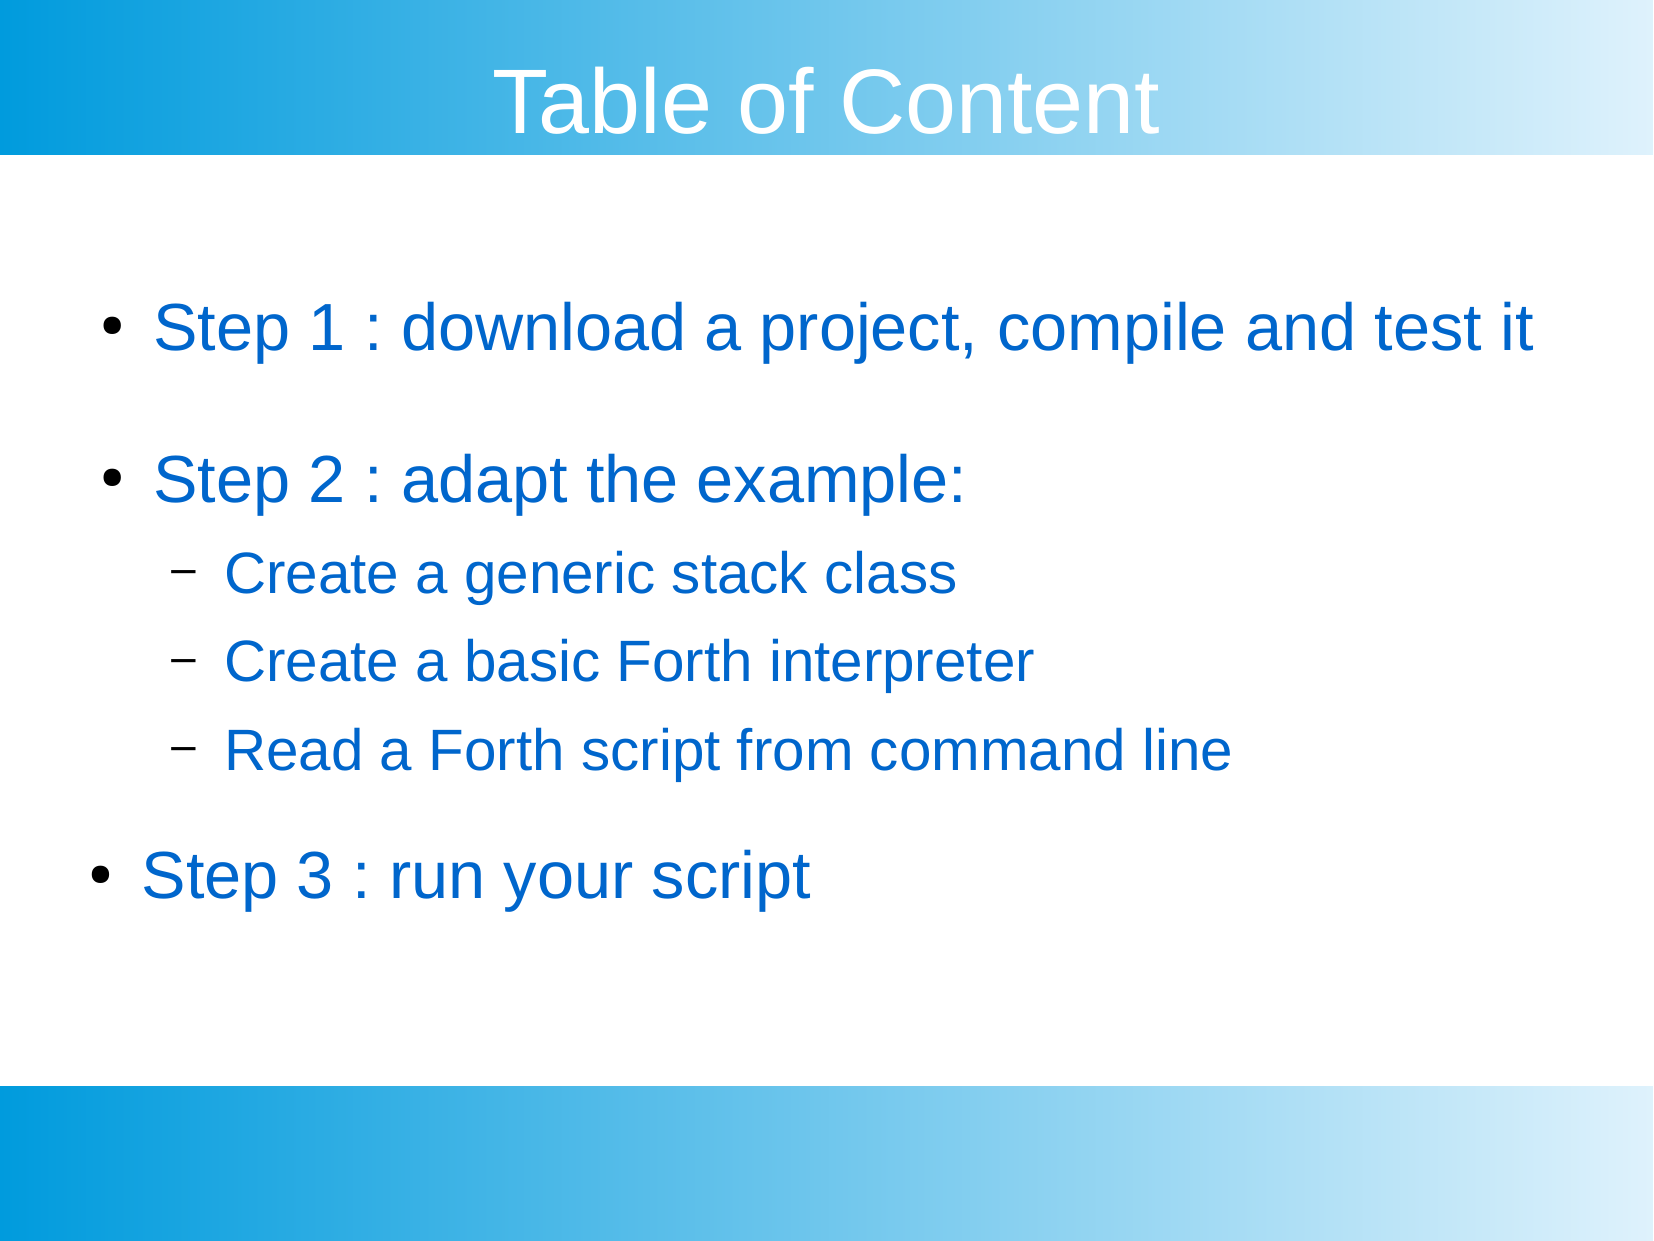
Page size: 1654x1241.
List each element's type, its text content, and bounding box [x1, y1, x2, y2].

list Step 3 : run your script [70, 838, 1536, 927]
title Table of Content [82, 49, 1571, 155]
list Step 1 : download a project, compile and test it [82, 290, 1548, 378]
list Step 2 : adapt the example: Create a generic stack class Create a basic Forth interpreter Read a Forth script from command line [82, 442, 1512, 804]
